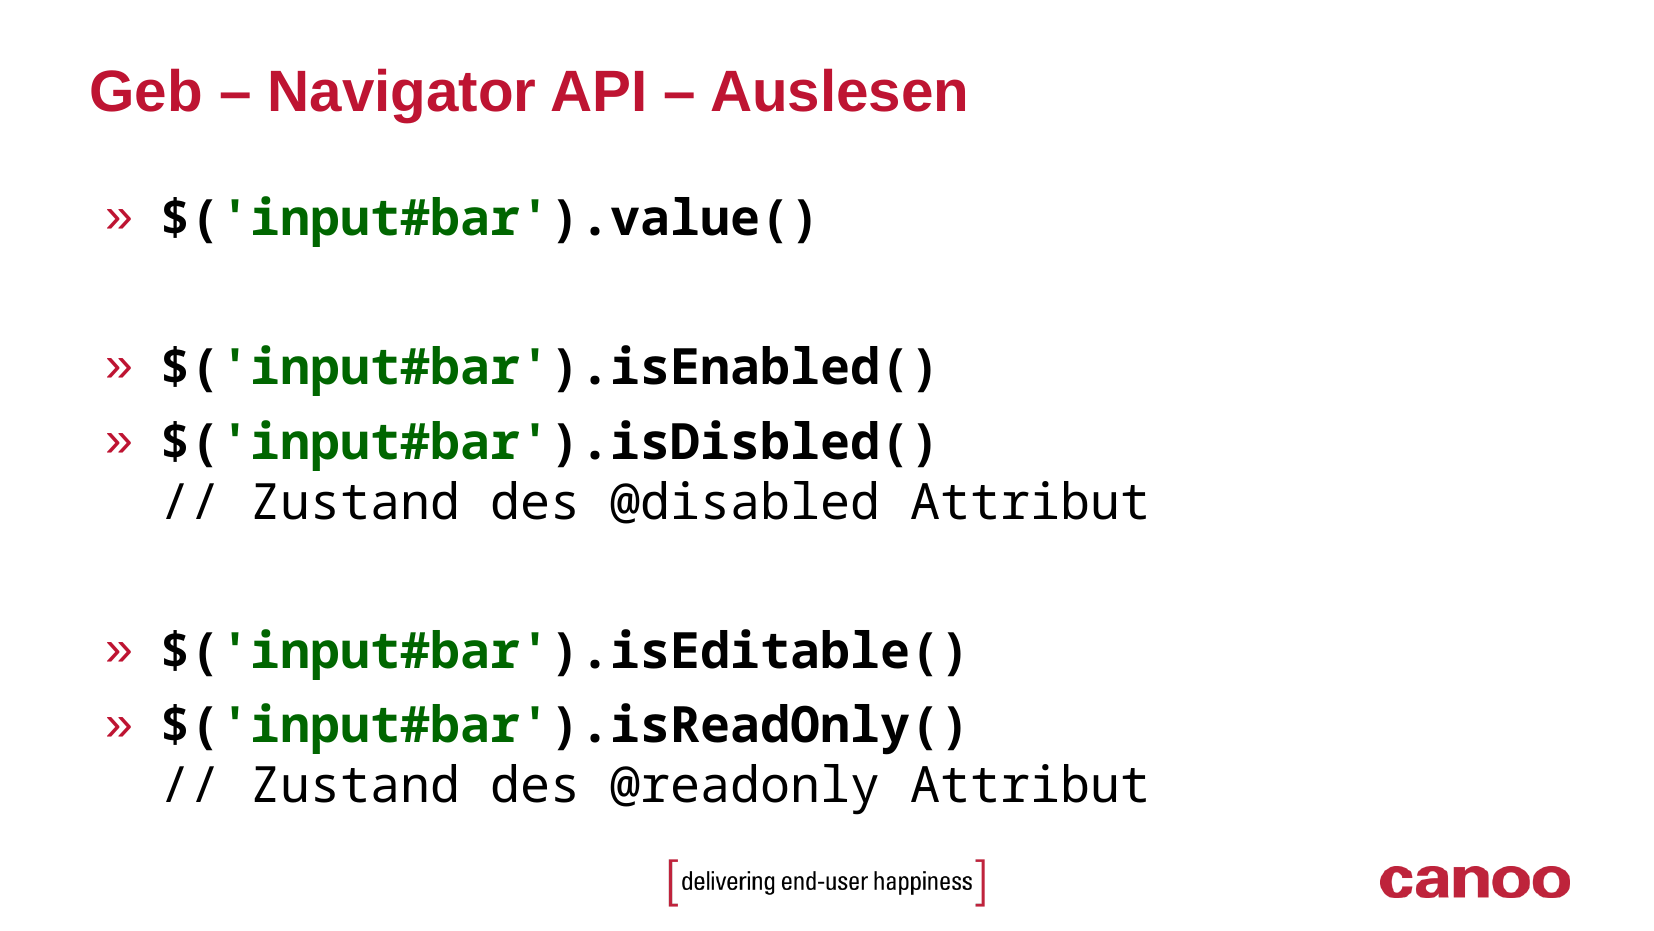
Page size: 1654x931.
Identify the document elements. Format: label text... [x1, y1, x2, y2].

picture [1380, 866, 1570, 898]
picture [662, 855, 991, 910]
title Geb – Navigator API – Auslesen [75, 45, 1591, 136]
list $('input#bar').value() $('input#bar').isEnabled() $('input#bar').isDisbled() // Zustand des @disabled Attribut $('input#bar').isEditable() $('input#bar').isReadOnly() // Zustand des @readonly Attribut [90, 177, 1591, 841]
